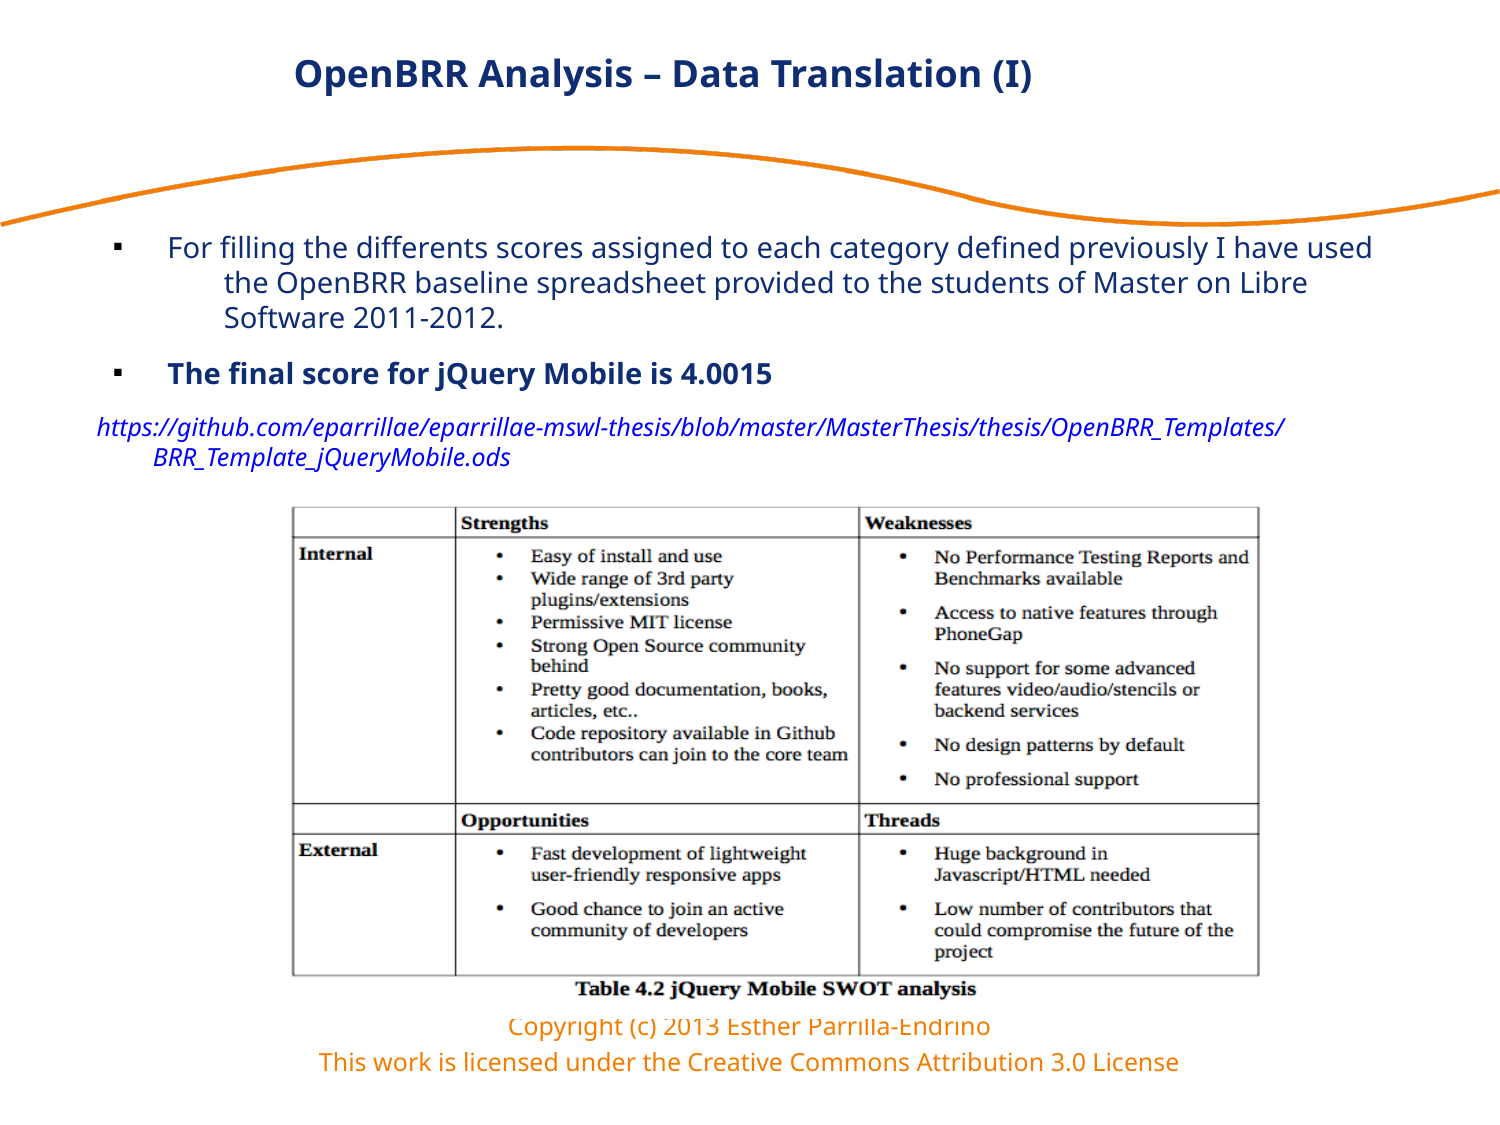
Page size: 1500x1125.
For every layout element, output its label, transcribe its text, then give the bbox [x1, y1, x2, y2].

picture [270, 495, 1282, 1019]
title OpenBRR Analysis – Data Translation (I) [142, 49, 1184, 152]
list For filling the differents scores assigned to each category defined previously I have used the OpenBRR baseline spreadsheet provided to the students of Master on Libre Software 2011-2012. The final score for jQuery Mobile is 4.0015 https://github.com/eparrillae/eparrillae-mswl-thesis/blob/master/MasterThesis/thesis/OpenBRR_Templates/BRR_Template_jQueryMobile.ods [96, 164, 1408, 1010]
list Copyright (c) 2013 Esther Parrilla-Endrino This work is licensed under the Creative Commons Attribution 3.0 License [90, 1010, 1411, 1096]
picture [0, 145, 1500, 227]
